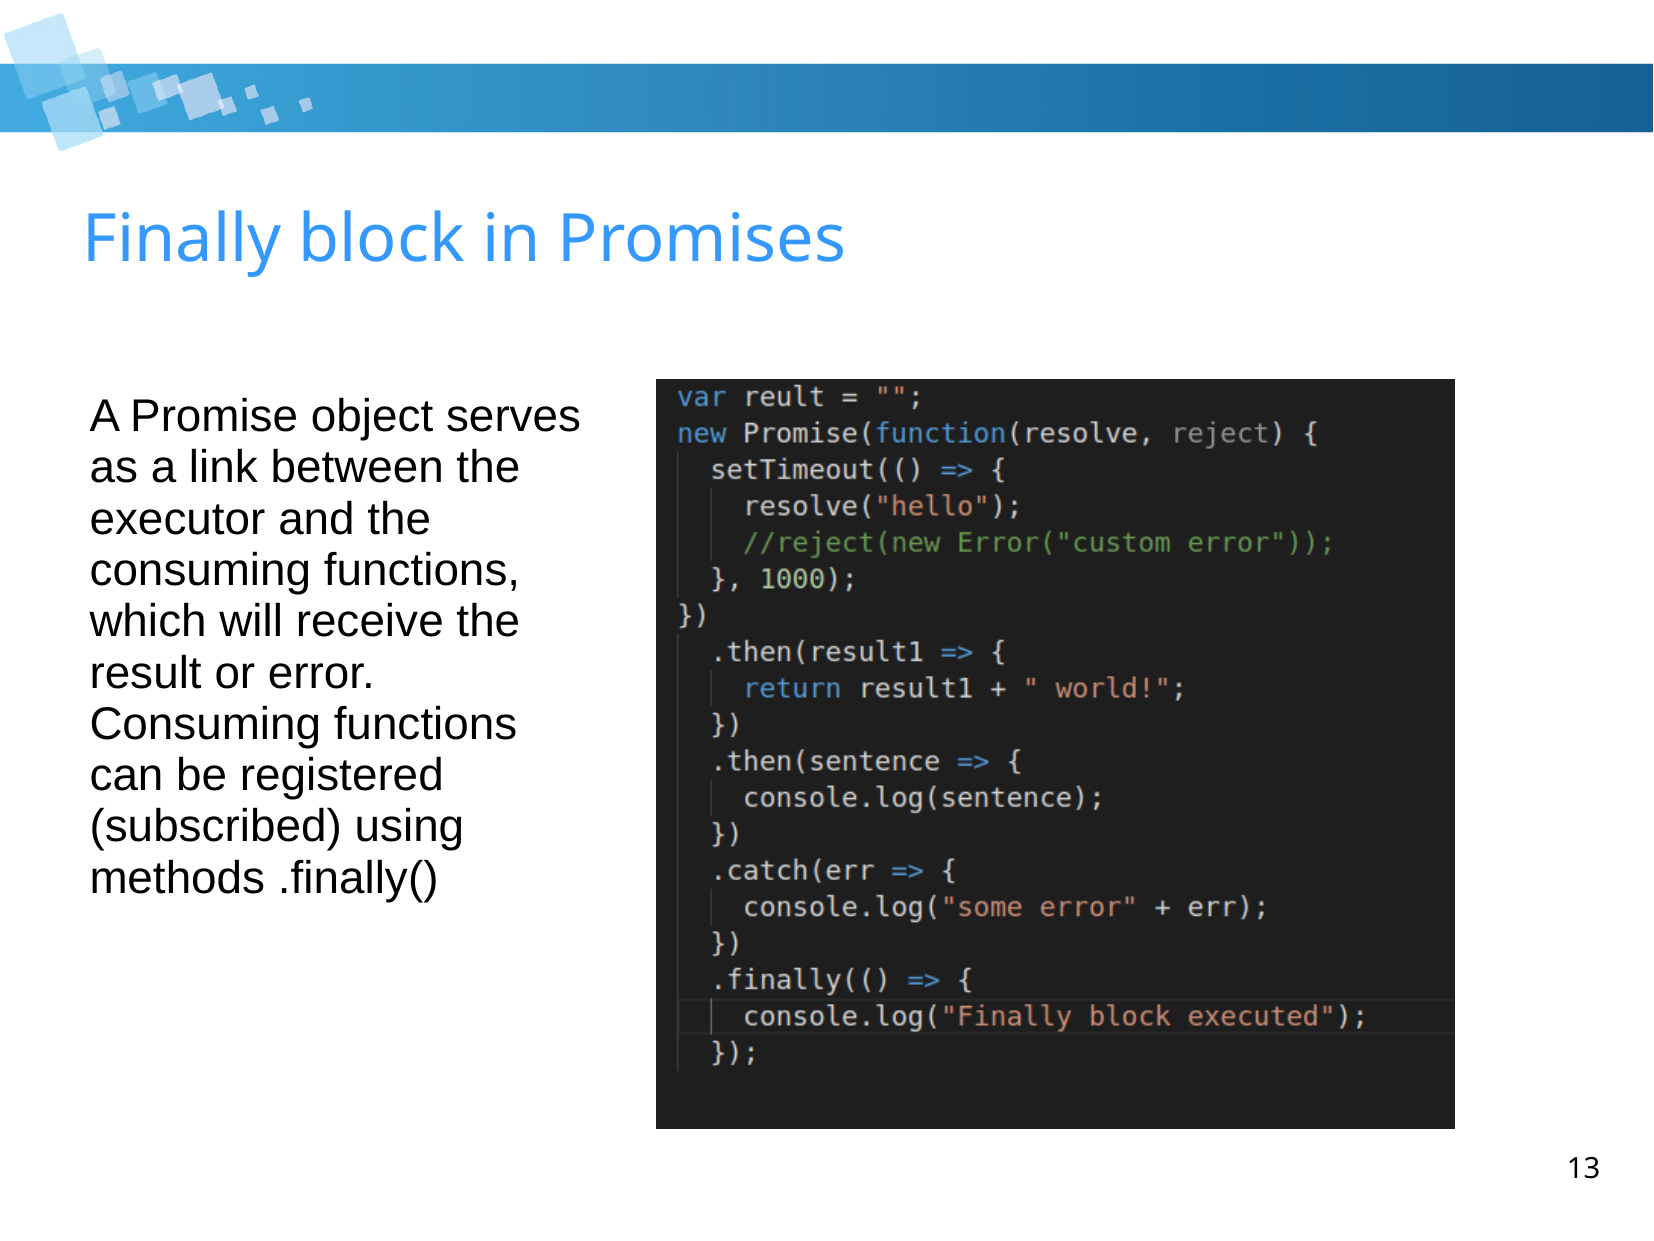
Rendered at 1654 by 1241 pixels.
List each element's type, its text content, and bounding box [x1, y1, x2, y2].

text_box A Promise object serves as a link between the executor and the consuming functions, which will receive the result or error. Consuming functions can be registered (subscribed) using methods .finally() [74, 382, 600, 1125]
picture [0, 0, 1653, 1238]
title Finally block in Promises [82, 131, 1571, 340]
